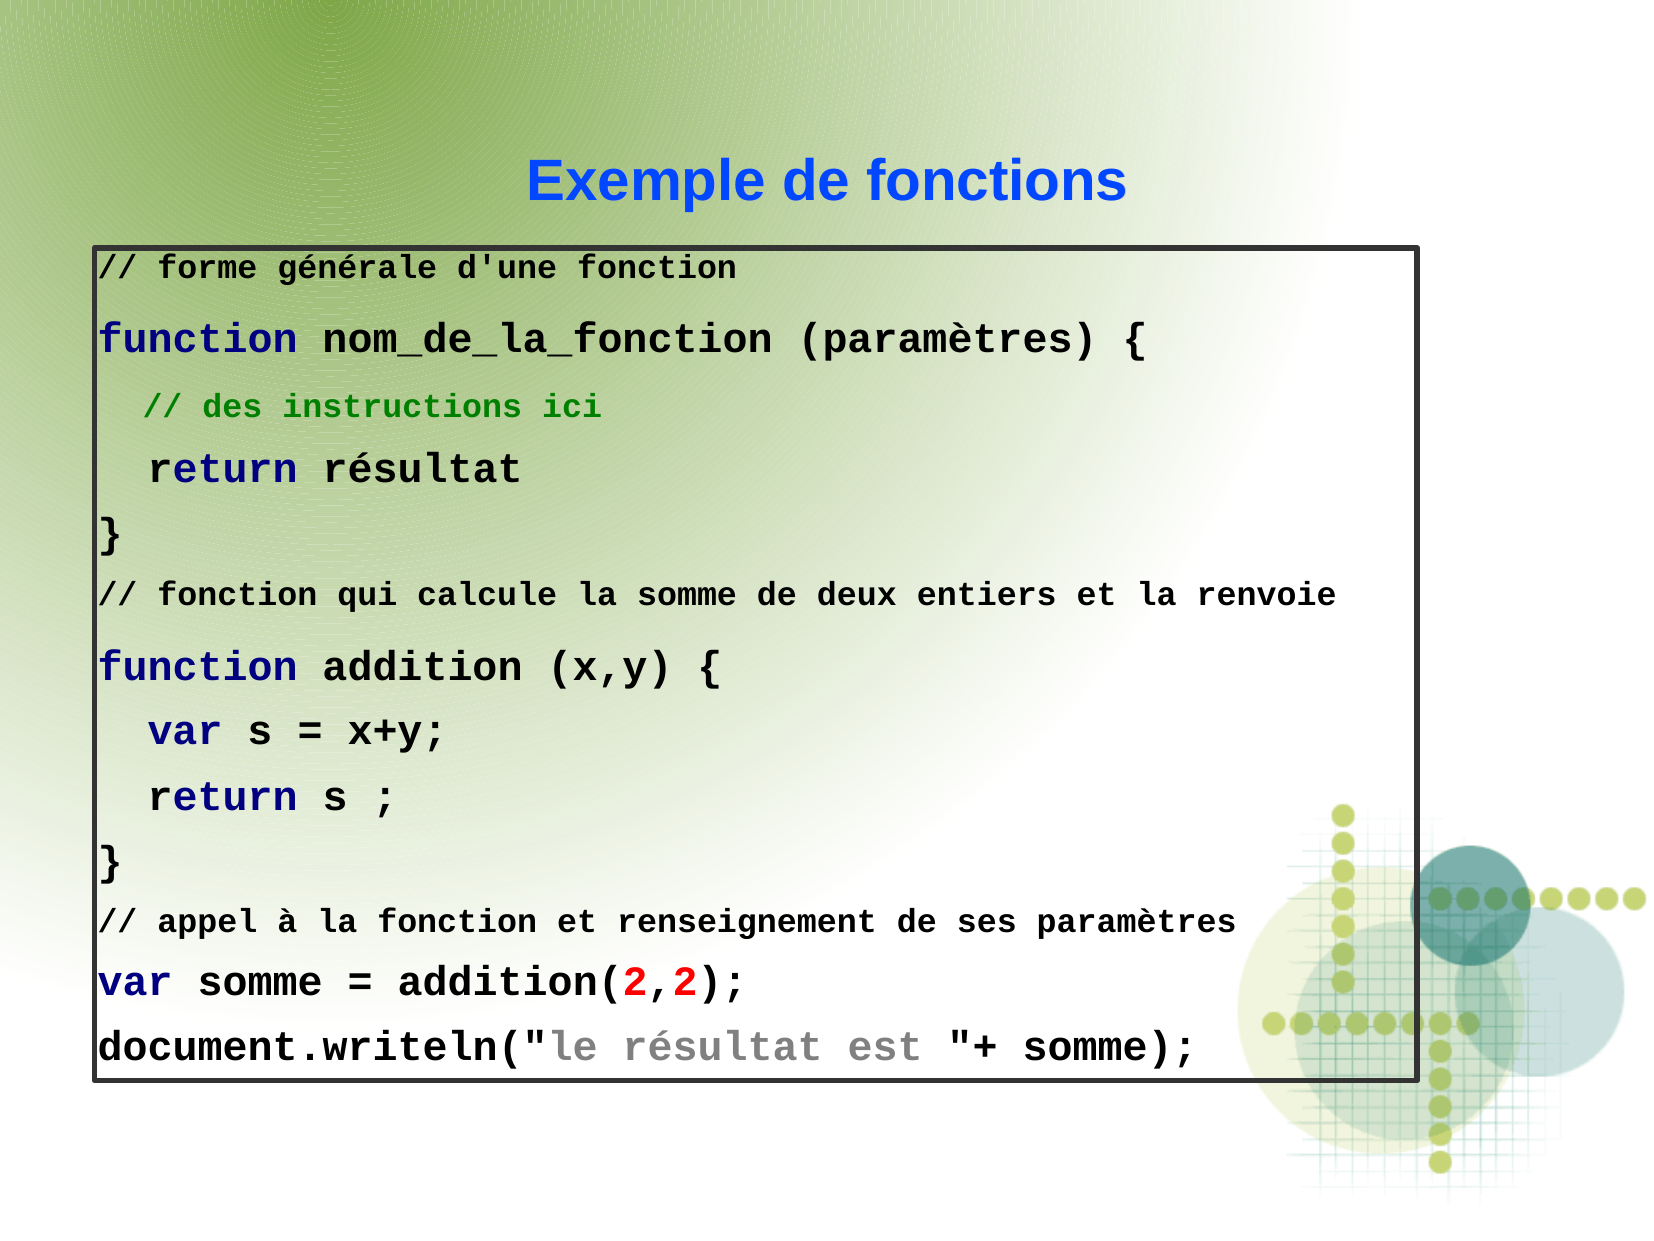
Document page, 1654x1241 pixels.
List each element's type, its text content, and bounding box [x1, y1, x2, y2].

picture [1224, 792, 1654, 1211]
title Exemple de fonctions [121, 76, 1534, 284]
list // forme générale d'une fonction function nom_de_la_fonction (paramètres) { // des instructions ici return résultat } // fonction qui calcule la somme de deux entiers et la renvoie function addition (x,y) { var s = x+y; return s ; } // appel à la fonction et renseignement de ses paramètres var somme = addition(2,2); document.writeln("le résultat est "+ somme); [94, 248, 1418, 1081]
